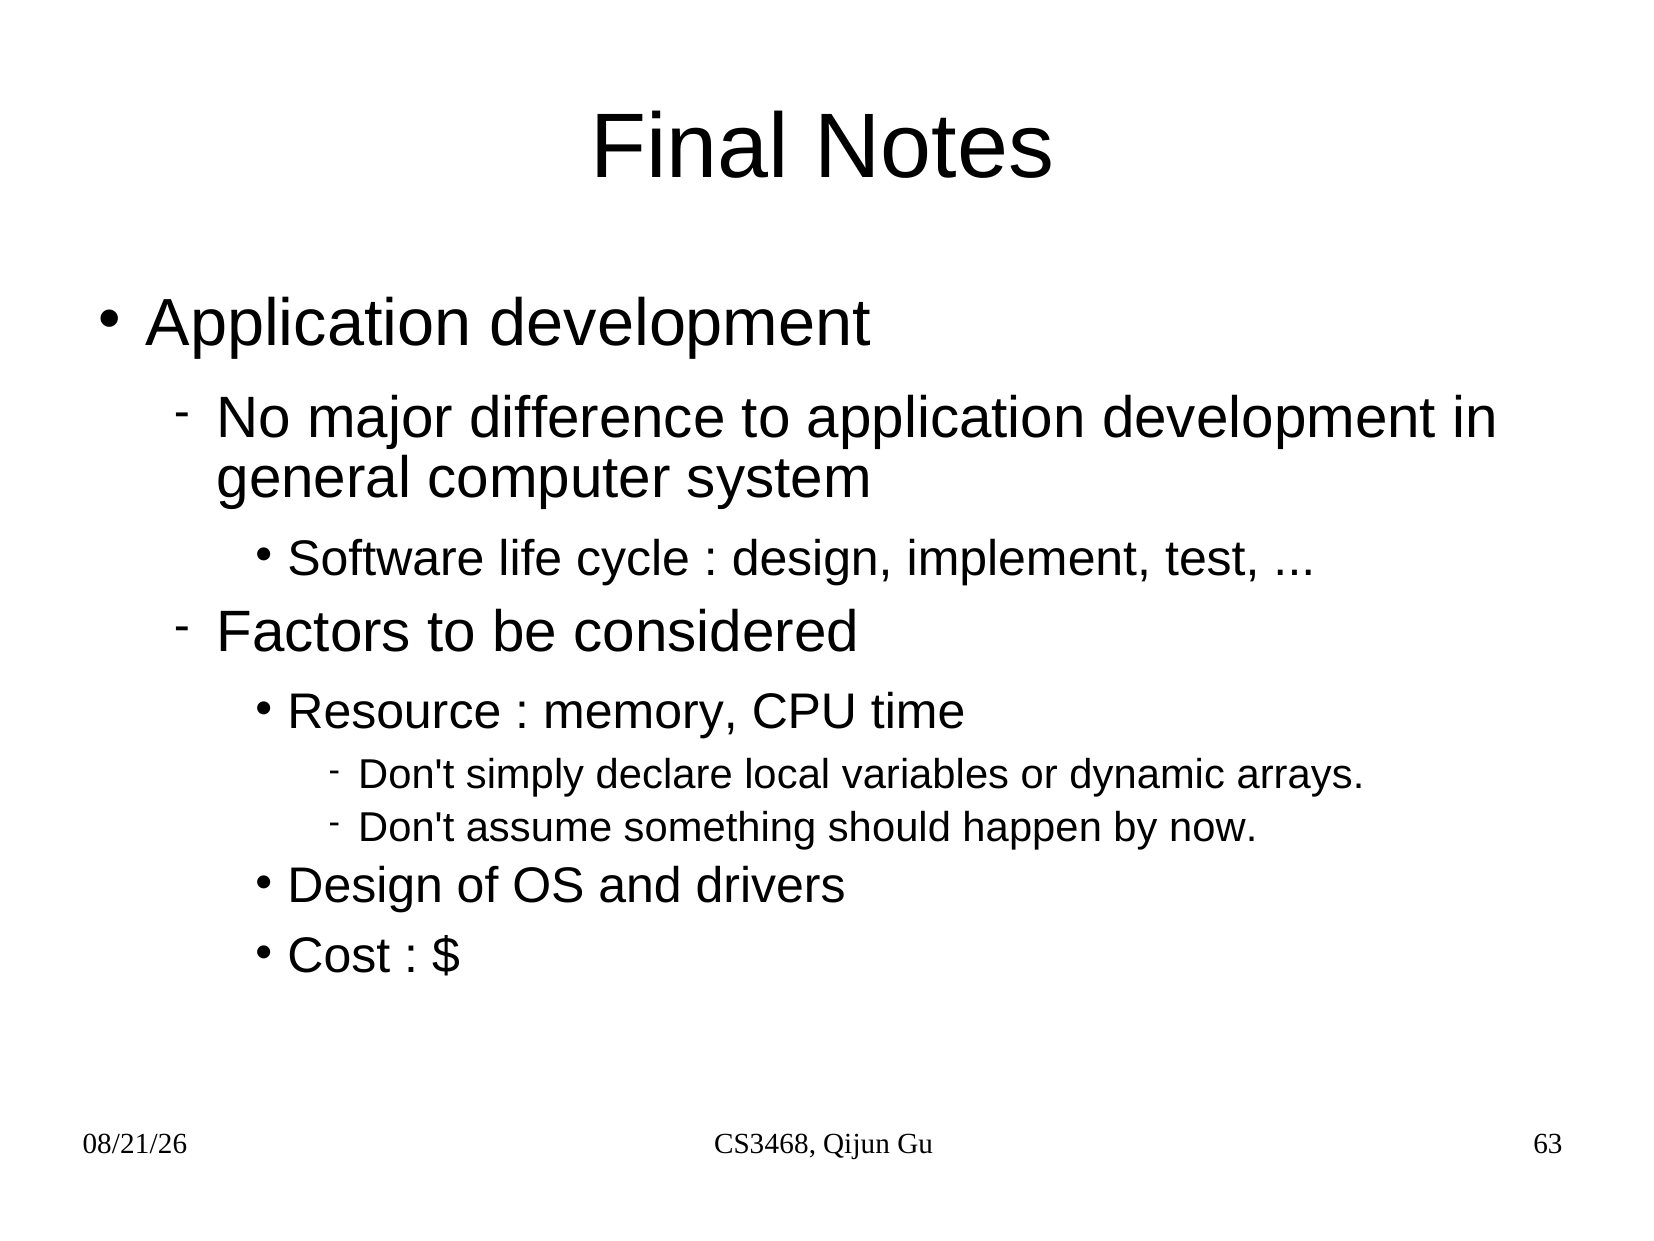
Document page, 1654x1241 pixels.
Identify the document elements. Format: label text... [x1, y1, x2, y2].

list Application development No major difference to application development in general computer system Software life cycle : design, implement, test, ... Factors to be considered Resource : memory, CPU time Don't simply declare local variables or dynamic arrays. Don't assume something should happen by now. Design of OS and drivers Cost : $ [82, 290, 1563, 1087]
title Final Notes [82, 56, 1563, 242]
